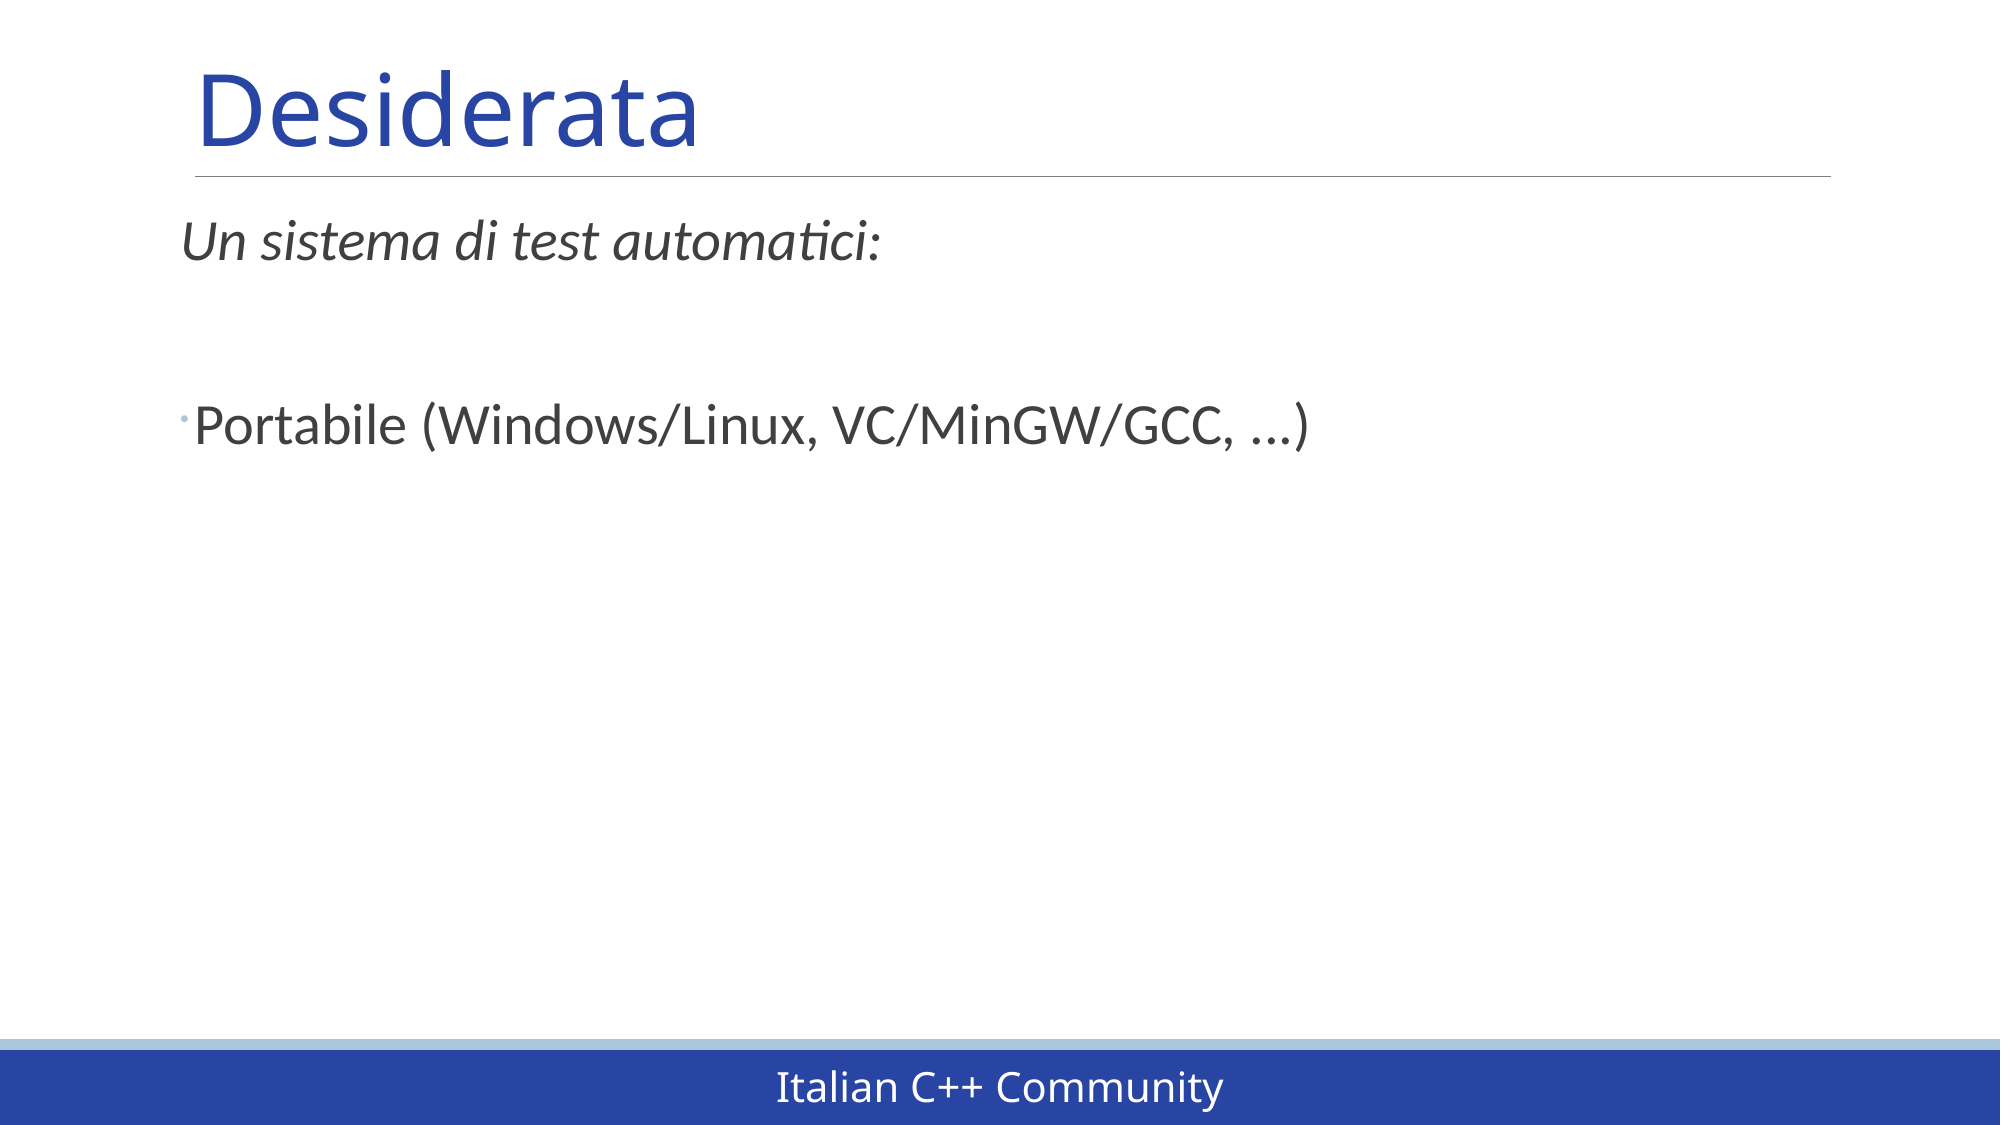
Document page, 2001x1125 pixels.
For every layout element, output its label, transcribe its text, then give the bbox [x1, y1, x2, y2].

list Un sistema di test automatici: Portabile (Windows/Linux, VC/MinGW/GCC, ...) [179, 202, 1830, 1011]
title Desiderata [179, 2, 1830, 175]
